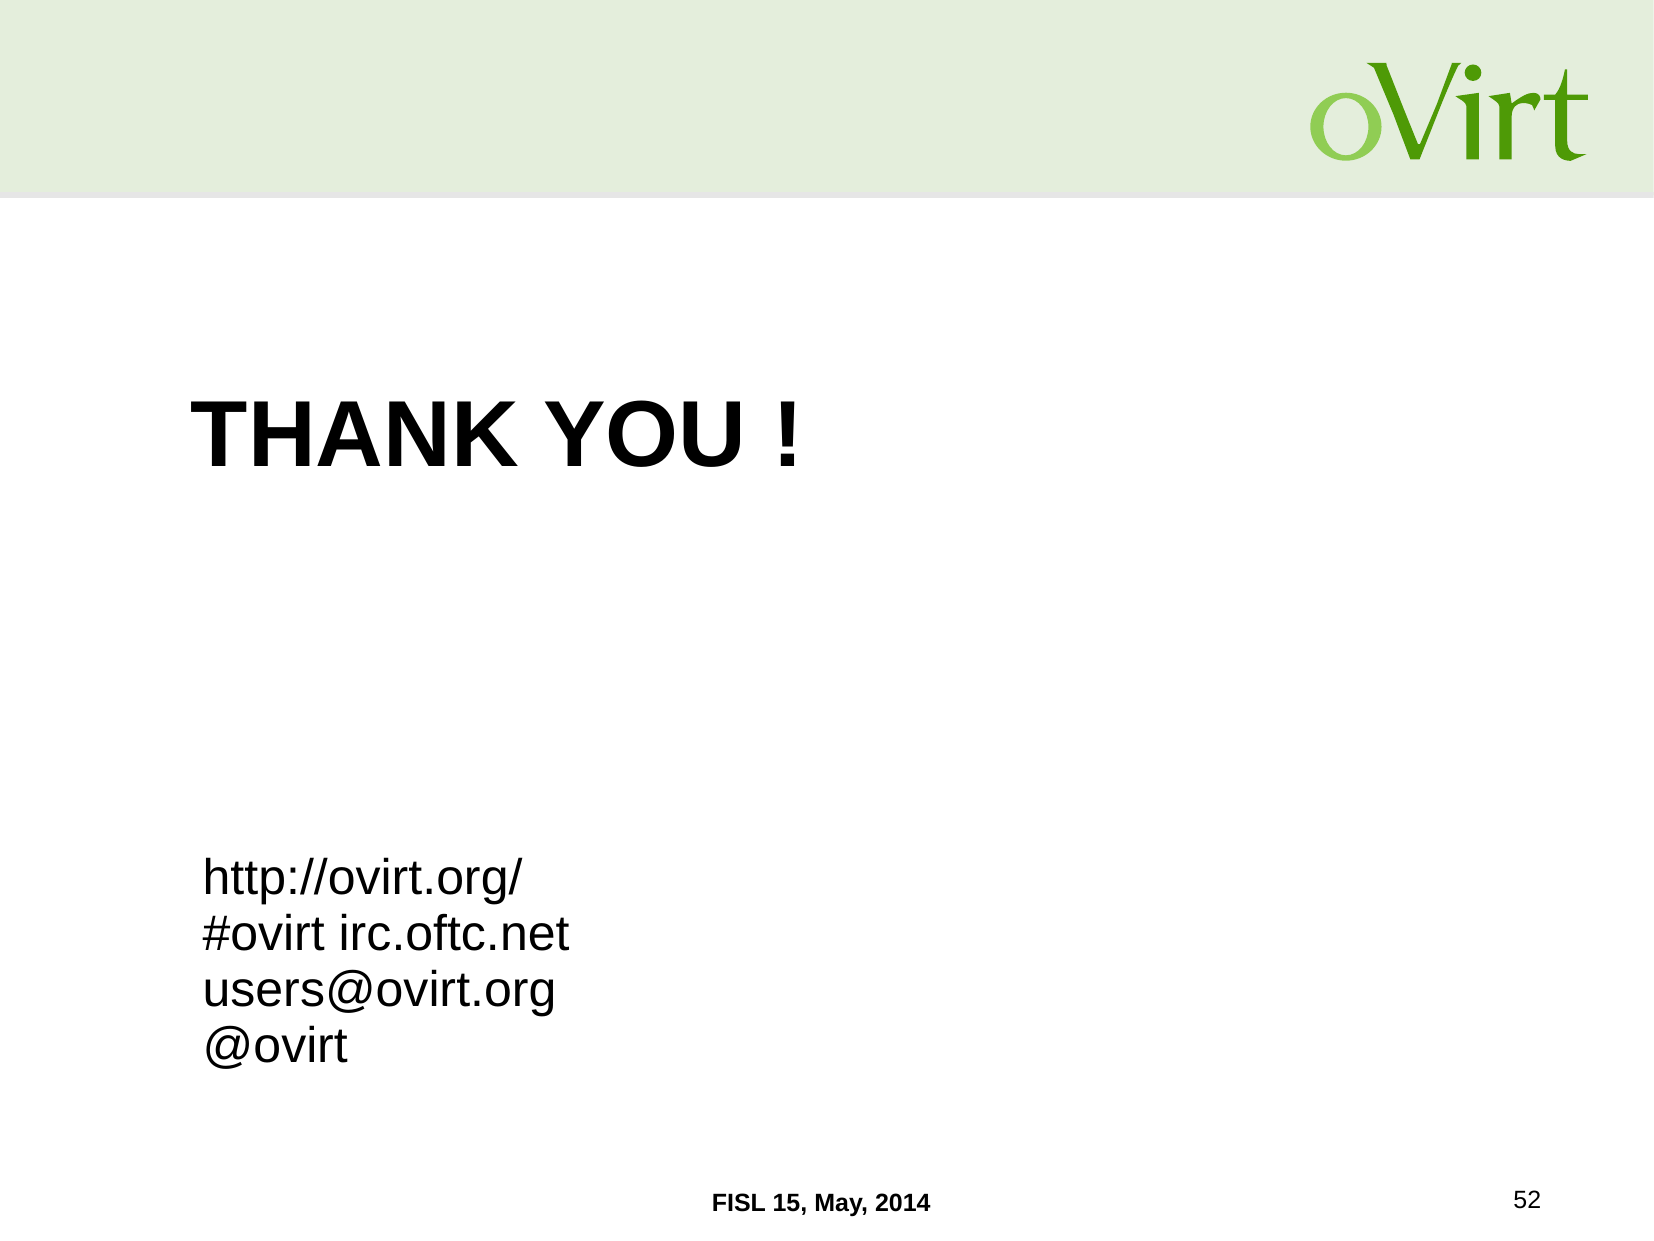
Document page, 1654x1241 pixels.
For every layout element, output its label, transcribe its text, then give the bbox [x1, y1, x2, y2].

text_box http://ovirt.org/ #ovirt irc.oftc.net users@ovirt.org @ovirt [187, 842, 1561, 1081]
text_box THANK YOU ! [175, 374, 1549, 510]
